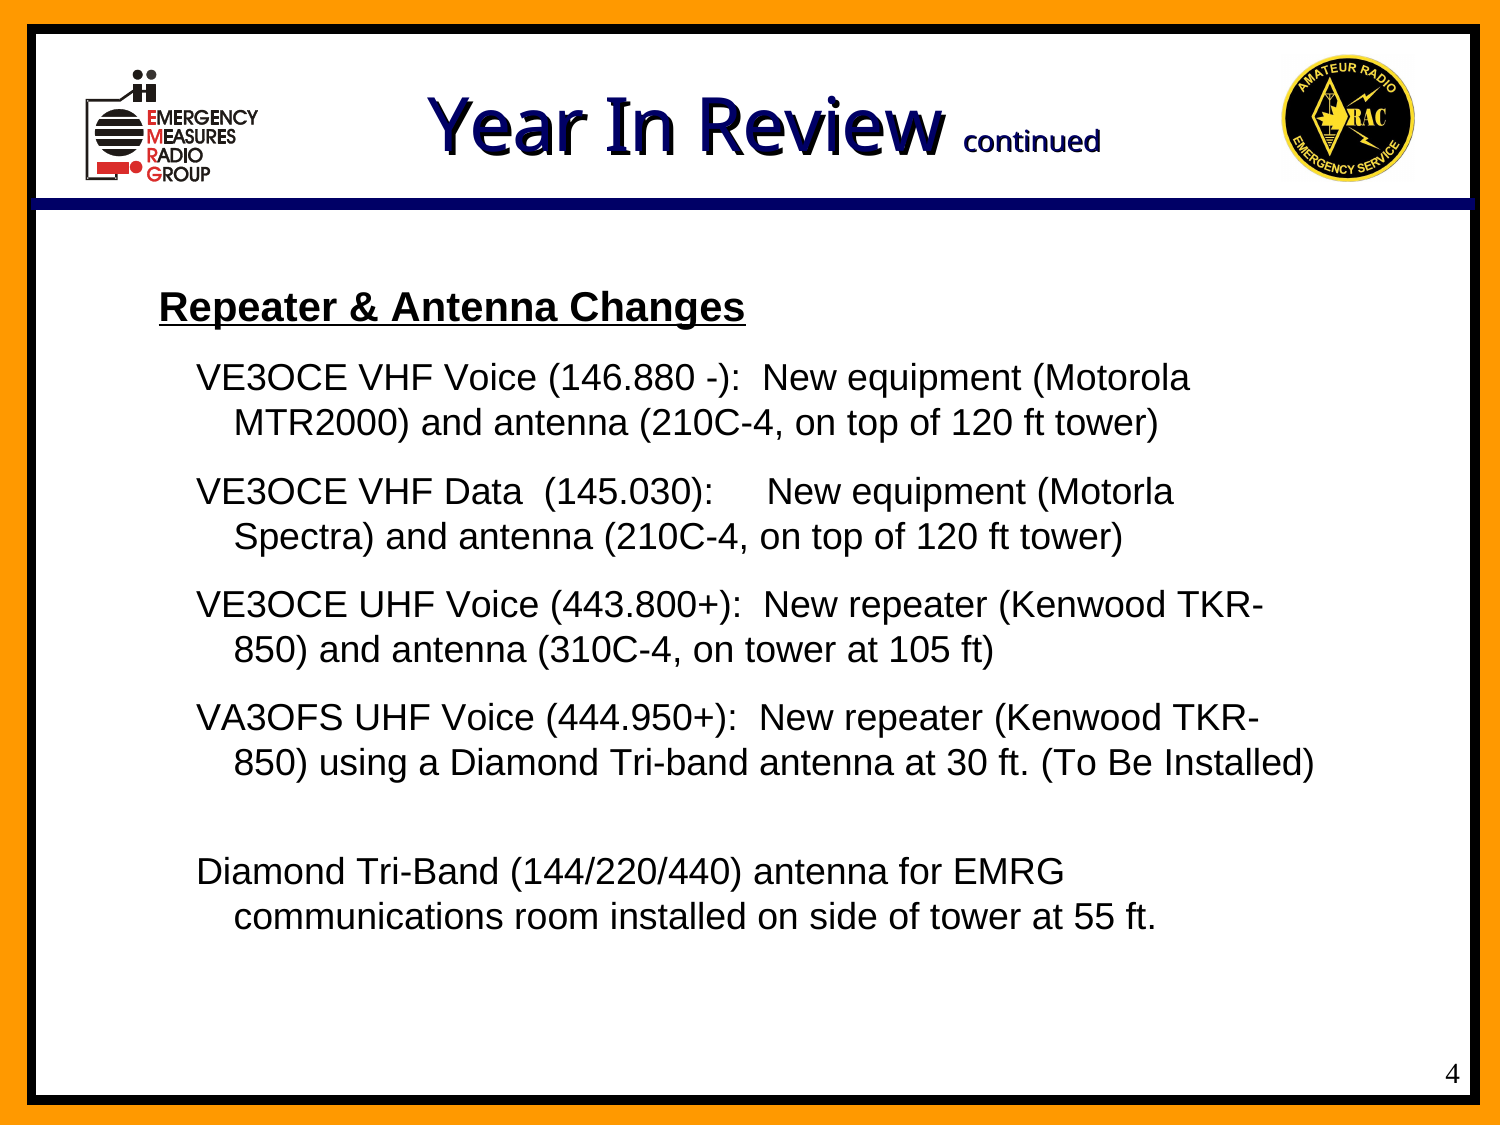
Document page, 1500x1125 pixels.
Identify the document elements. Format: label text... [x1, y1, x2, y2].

picture [1281, 54, 1415, 182]
text_box Repeater & Antenna Changes VE3OCE VHF Voice (146.880 -): New equipment (Motorola MTR2000) and antenna (210C-4, on top of 120 ft tower) VE3OCE VHF Data (145.030): New equipment (Motorla Spectra) and antenna (210C-4, on top of 120 ft tower) VE3OCE UHF Voice (443.800+): New repeater (Kenwood TKR-850) and antenna (310C-4, on tower at 105 ft) VA3OFS UHF Voice (444.950+): New repeater (Kenwood TKR-850) using a Diamond Tri-band antenna at 30 ft. (To Be Installed) Diamond Tri-Band (144/220/440) antenna for EMRG communications room installed on side of tower at 55 ft. [143, 272, 1335, 990]
text_box Year In Review continued [251, 68, 1277, 174]
